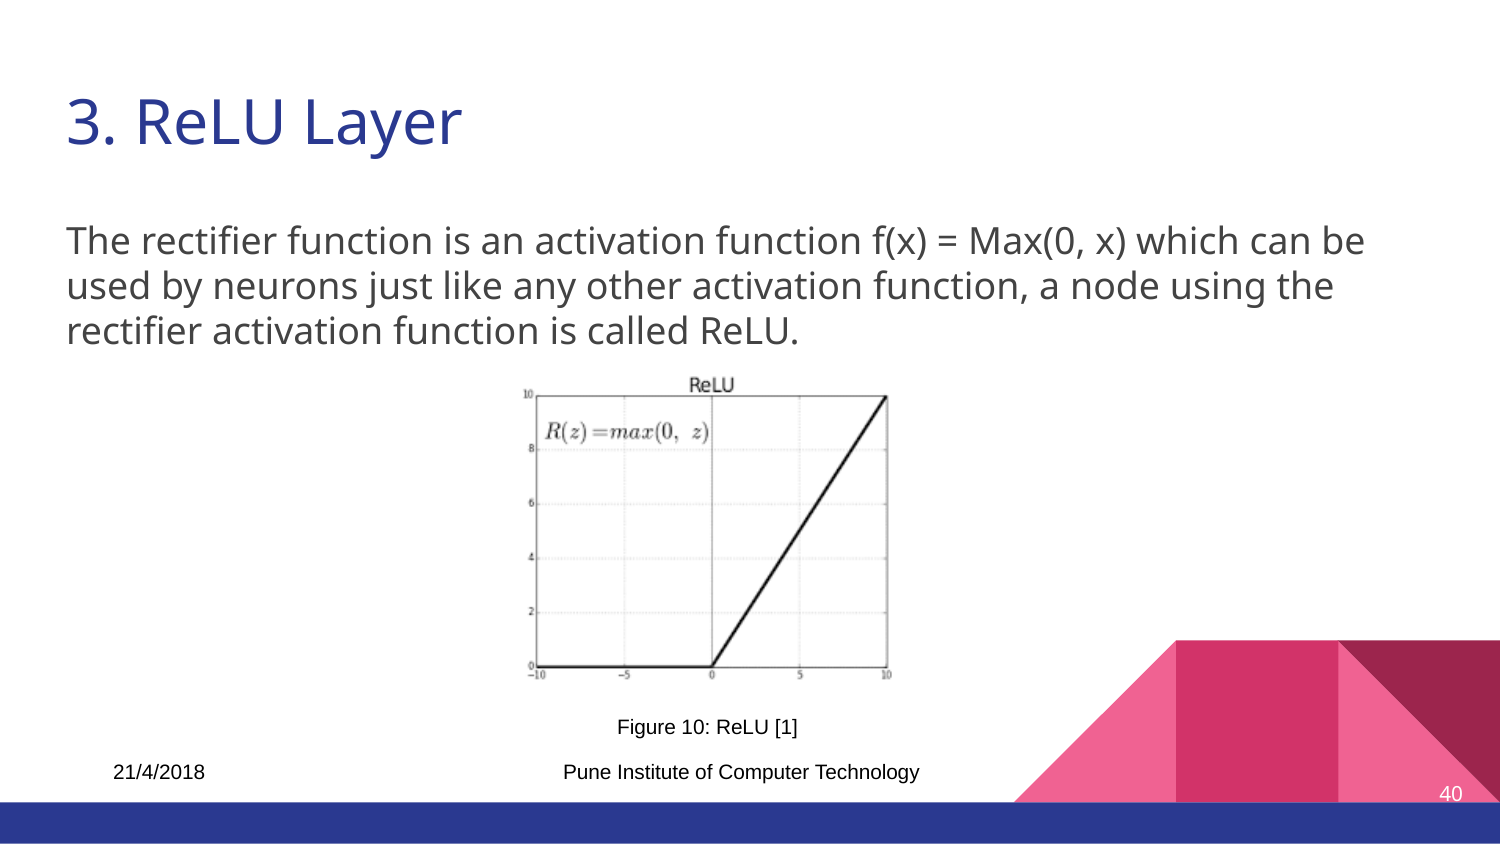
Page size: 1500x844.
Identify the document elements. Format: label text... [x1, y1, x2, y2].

slide_number <number> [1387, 762, 1478, 828]
picture [514, 372, 906, 689]
list The rectifier function is an activation function f(x) = Max(0, x) which can be used by neurons just like any other activation function, a node using the rectifier activation function is called ReLU. [51, 201, 1449, 750]
title 3. ReLU Layer [51, 67, 1449, 167]
text_box Figure 10: ReLU [1] [602, 698, 852, 737]
